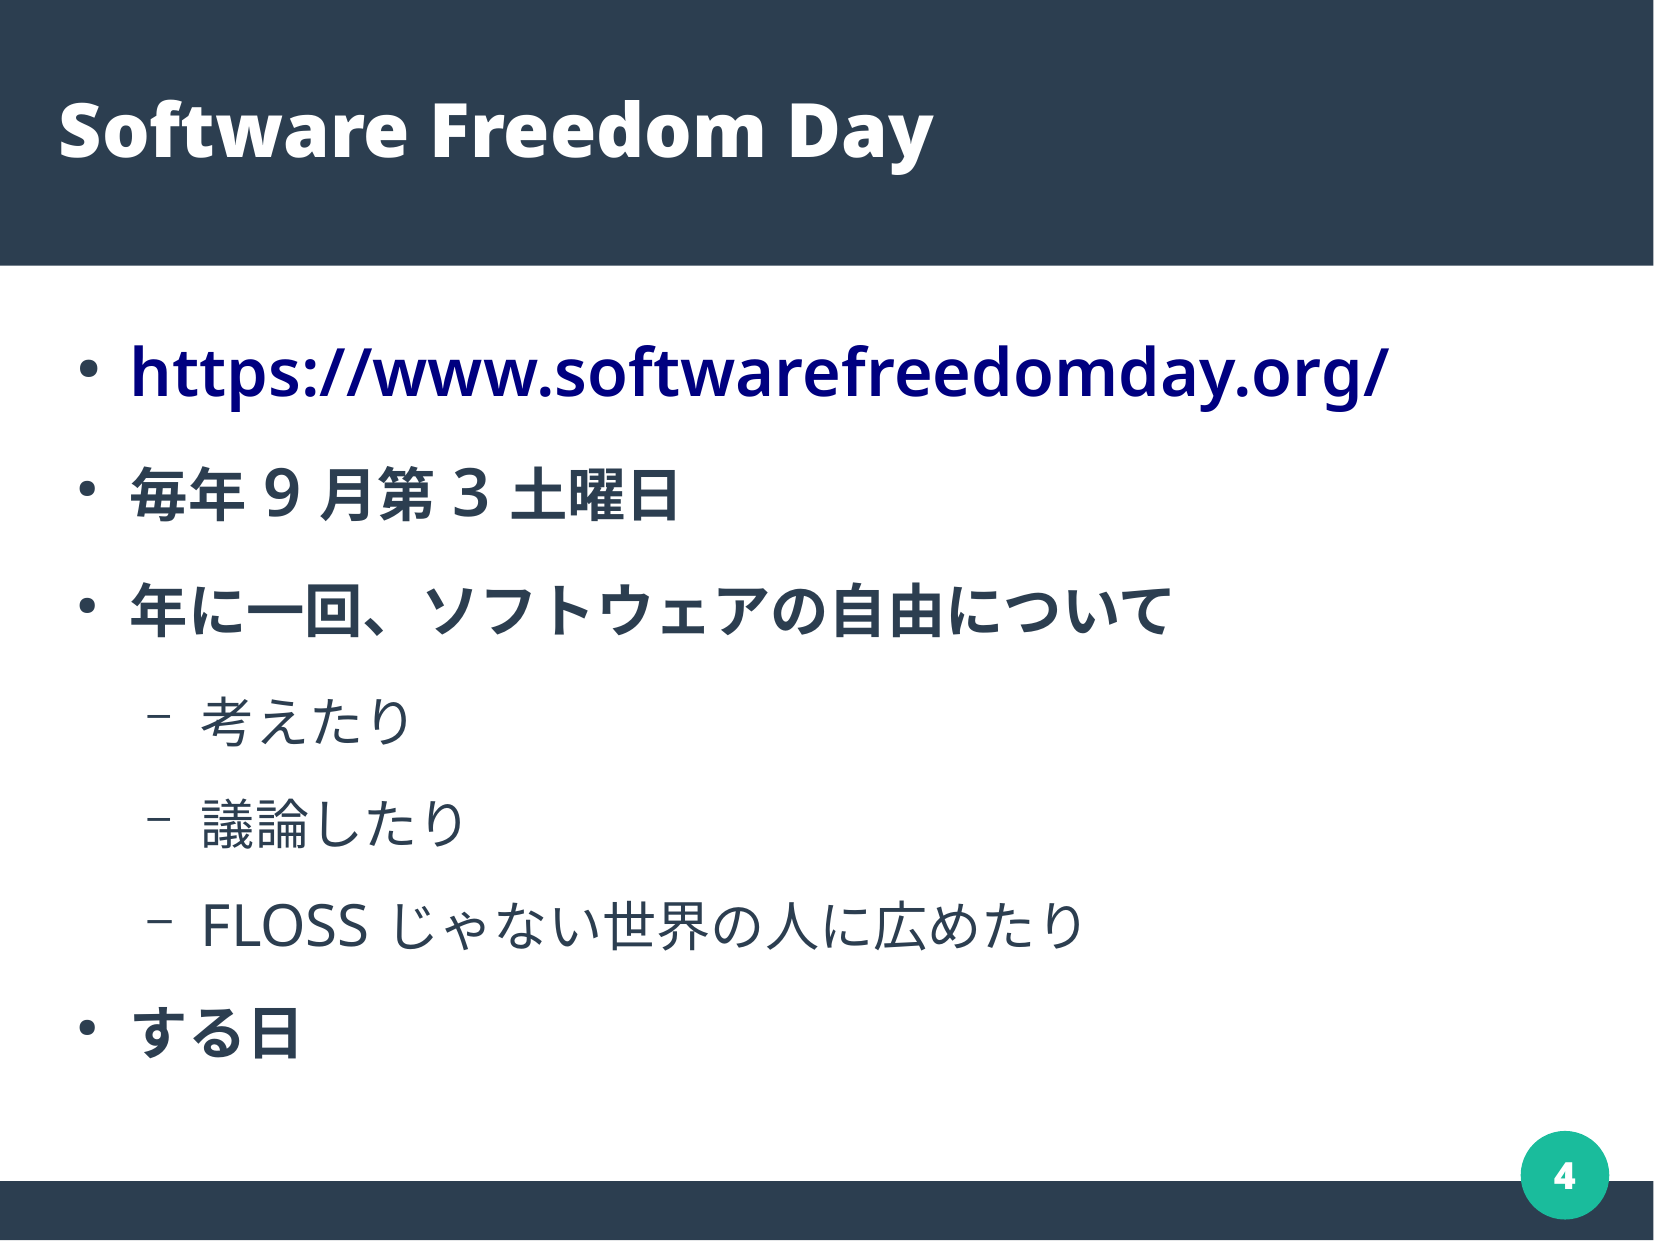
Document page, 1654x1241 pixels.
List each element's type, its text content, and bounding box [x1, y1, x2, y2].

list https://www.softwarefreedomday.org/ 毎年9月第3土曜日 年に一回、ソフトウェアの自由について 考えたり 議論したり FLOSSじゃない世界の人に広めたり する日 [59, 324, 1595, 1152]
title Software Freedom Day [59, 49, 1595, 207]
